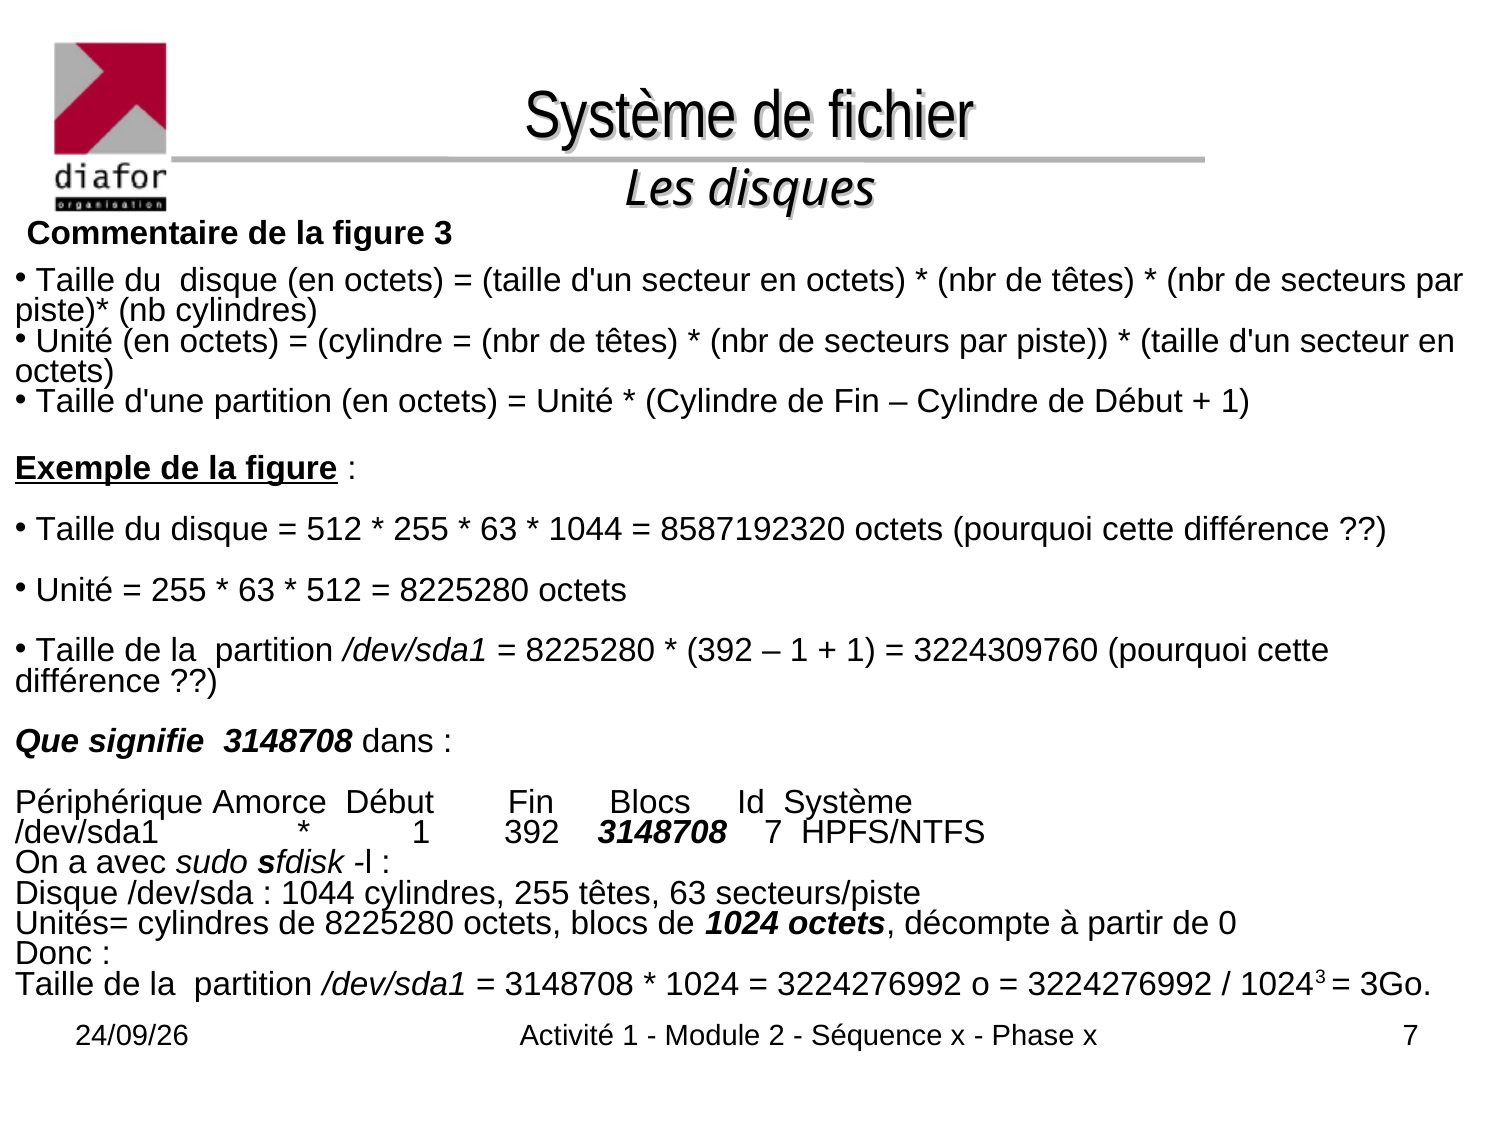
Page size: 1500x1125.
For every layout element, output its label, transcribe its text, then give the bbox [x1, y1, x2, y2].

title Système de fichier Les disques [75, 45, 1426, 250]
text_box Taille du disque (en octets) = (taille d'un secteur en octets) * (nbr de têtes) * (nbr de secteurs par piste)* (nb cylindres) Unité (en octets) = (cylindre = (nbr de têtes) * (nbr de secteurs par piste)) * (taille d'un secteur en octets) Taille d'une partition (en octets) = Unité * (Cylindre de Fin – Cylindre de Début + 1) Exemple de la figure : Taille du disque = 512 * 255 * 63 * 1044 = 8587192320 octets (pourquoi cette différence ??) Unité = 255 * 63 * 512 = 8225280 octets Taille de la partition /dev/sda1 = 8225280 * (392 – 1 + 1) = 3224309760 (pourquoi cette différence ??) Que signifie 3148708 dans : Périphérique Amorce Début Fin Blocs Id Système /dev/sda1 * 1 392 3148708 7 HPFS/NTFS On a avec sudo sfdisk -l : Disque /dev/sda : 1044 cylindres, 255 têtes, 63 secteurs/piste Unités= cylindres de 8225280 octets, blocs de 1024 octets, décompte à partir de 0 Donc : Taille de la partition /dev/sda1 = 3148708 * 1024 = 3224276992 o = 3224276992 / 10243 = 3Go. [0, 259, 1500, 1009]
picture [53, 42, 168, 212]
text_box Commentaire de la figure 3 [11, 212, 468, 258]
